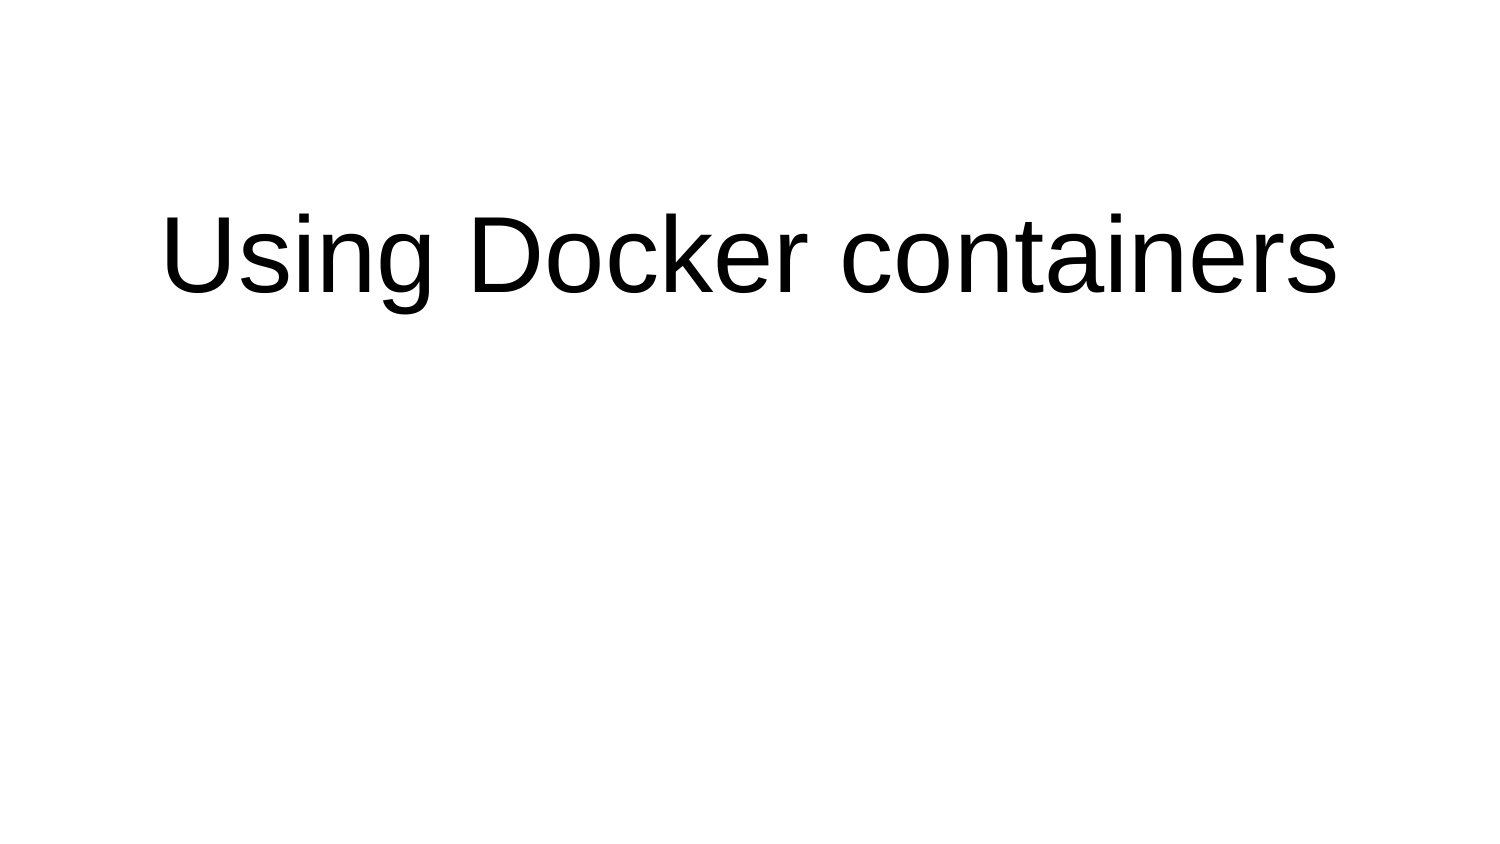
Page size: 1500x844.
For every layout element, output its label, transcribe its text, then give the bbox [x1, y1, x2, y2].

title Using Docker containers [51, 122, 1449, 459]
